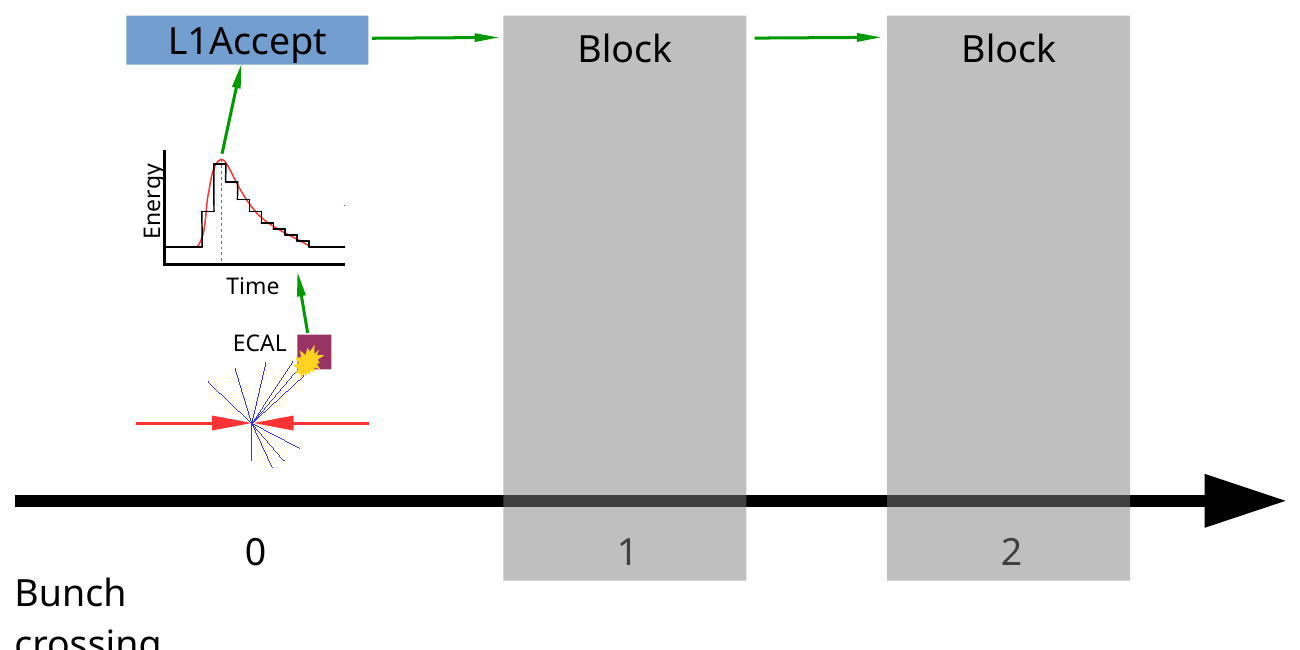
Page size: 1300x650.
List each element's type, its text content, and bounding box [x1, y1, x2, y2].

text_box L1Accept [126, 15, 369, 65]
text_box Time [211, 266, 323, 348]
text_box Block [887, 15, 1131, 581]
text_box ECAL [218, 348, 329, 405]
text_box 0 [230, 518, 279, 609]
text_box Bunch crossing [0, 558, 155, 650]
text_box [293, 334, 332, 379]
text_box Block [503, 15, 747, 581]
text_box ECAL [323, 319, 329, 334]
text_box Energy [128, 143, 167, 254]
